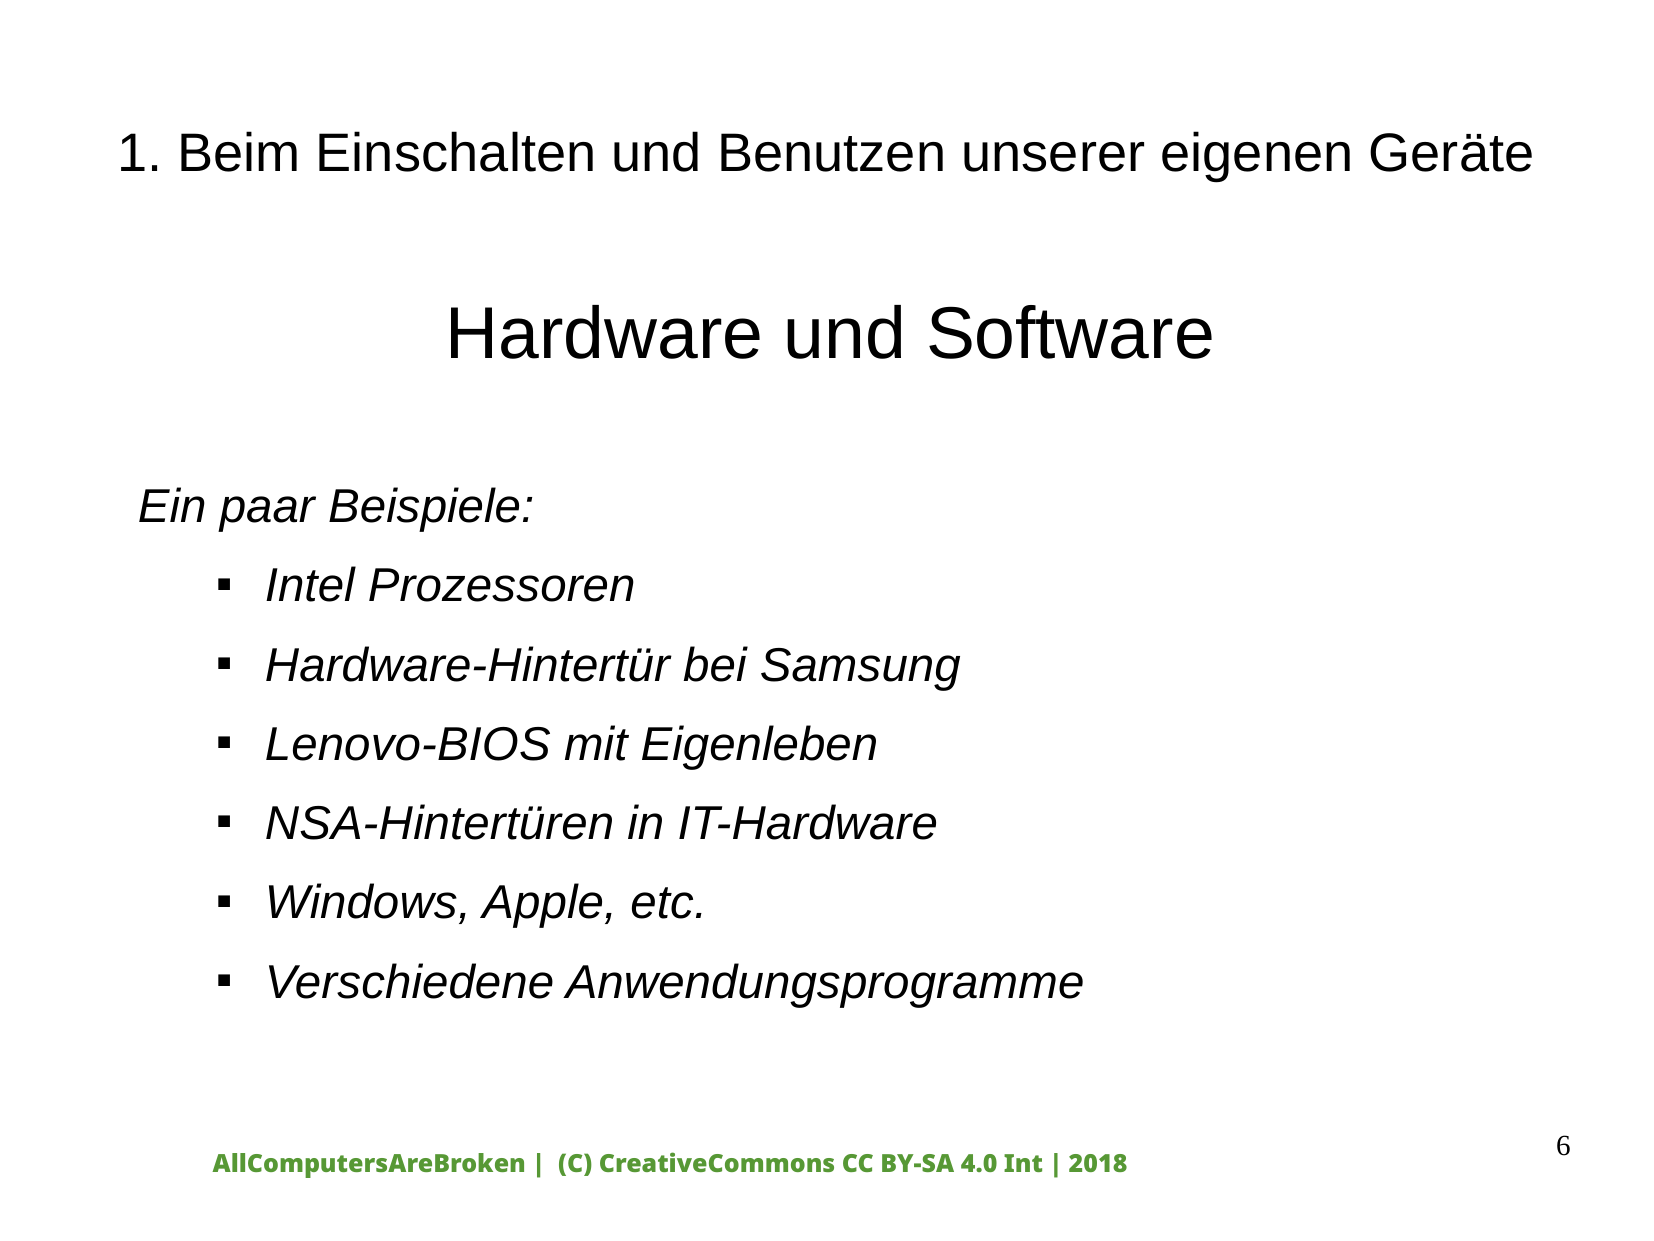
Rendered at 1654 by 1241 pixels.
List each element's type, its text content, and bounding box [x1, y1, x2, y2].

list Hardware und Software Ein paar Beispiele: Intel Prozessoren Hardware-Hintertür bei Samsung Lenovo-BIOS mit Eigenleben NSA-Hintertüren in IT-Hardware Windows, Apple, etc. Verschiedene Anwendungsprogramme [137, 292, 1524, 1012]
title 1. Beim Einschalten und Benutzen unserer eigenen Geräte [82, 49, 1571, 257]
